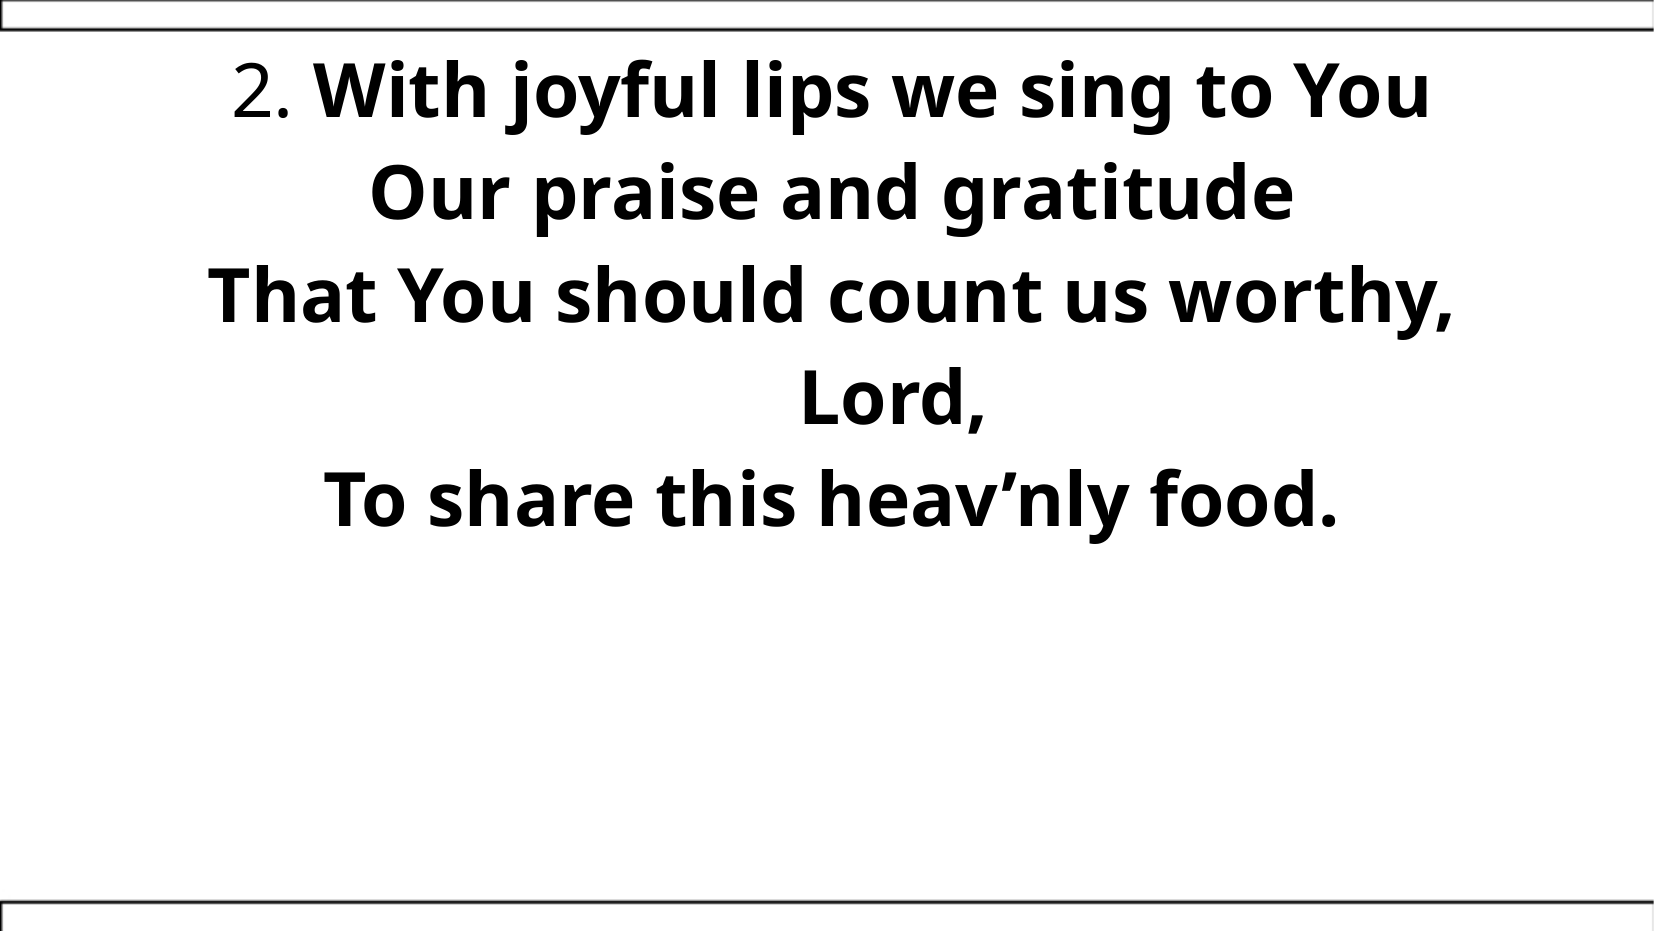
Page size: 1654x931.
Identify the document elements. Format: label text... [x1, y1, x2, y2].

picture [0, 0, 1654, 931]
text_box 2. With joyful lips we sing to You Our praise and gratitude That You should count us worthy, Lord, To share this heav’nly food. [120, 30, 1546, 445]
